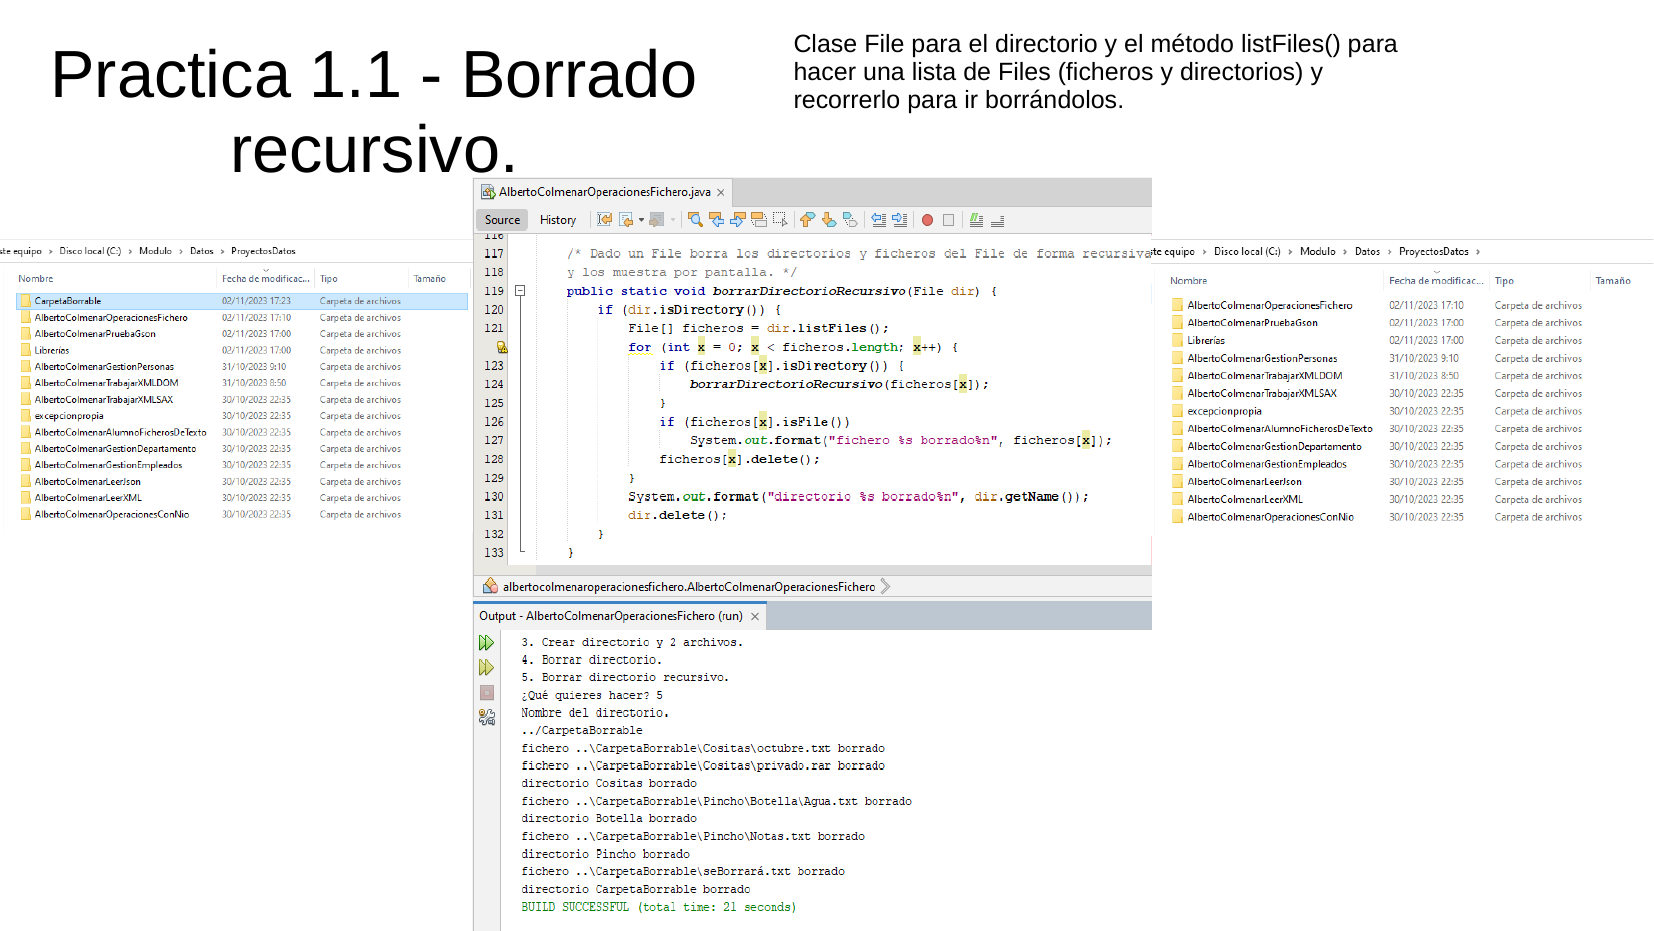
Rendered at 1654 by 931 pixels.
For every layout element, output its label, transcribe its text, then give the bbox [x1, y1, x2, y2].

title Practica 1.1 - Borrado recursivo. [0, 0, 750, 225]
text_box Clase File para el directorio y el método listFiles() para hacer una lista de Files (ficheros y directorios) y recorrerlo para ir borrándolos. [778, 22, 1418, 178]
picture [0, 177, 1654, 931]
